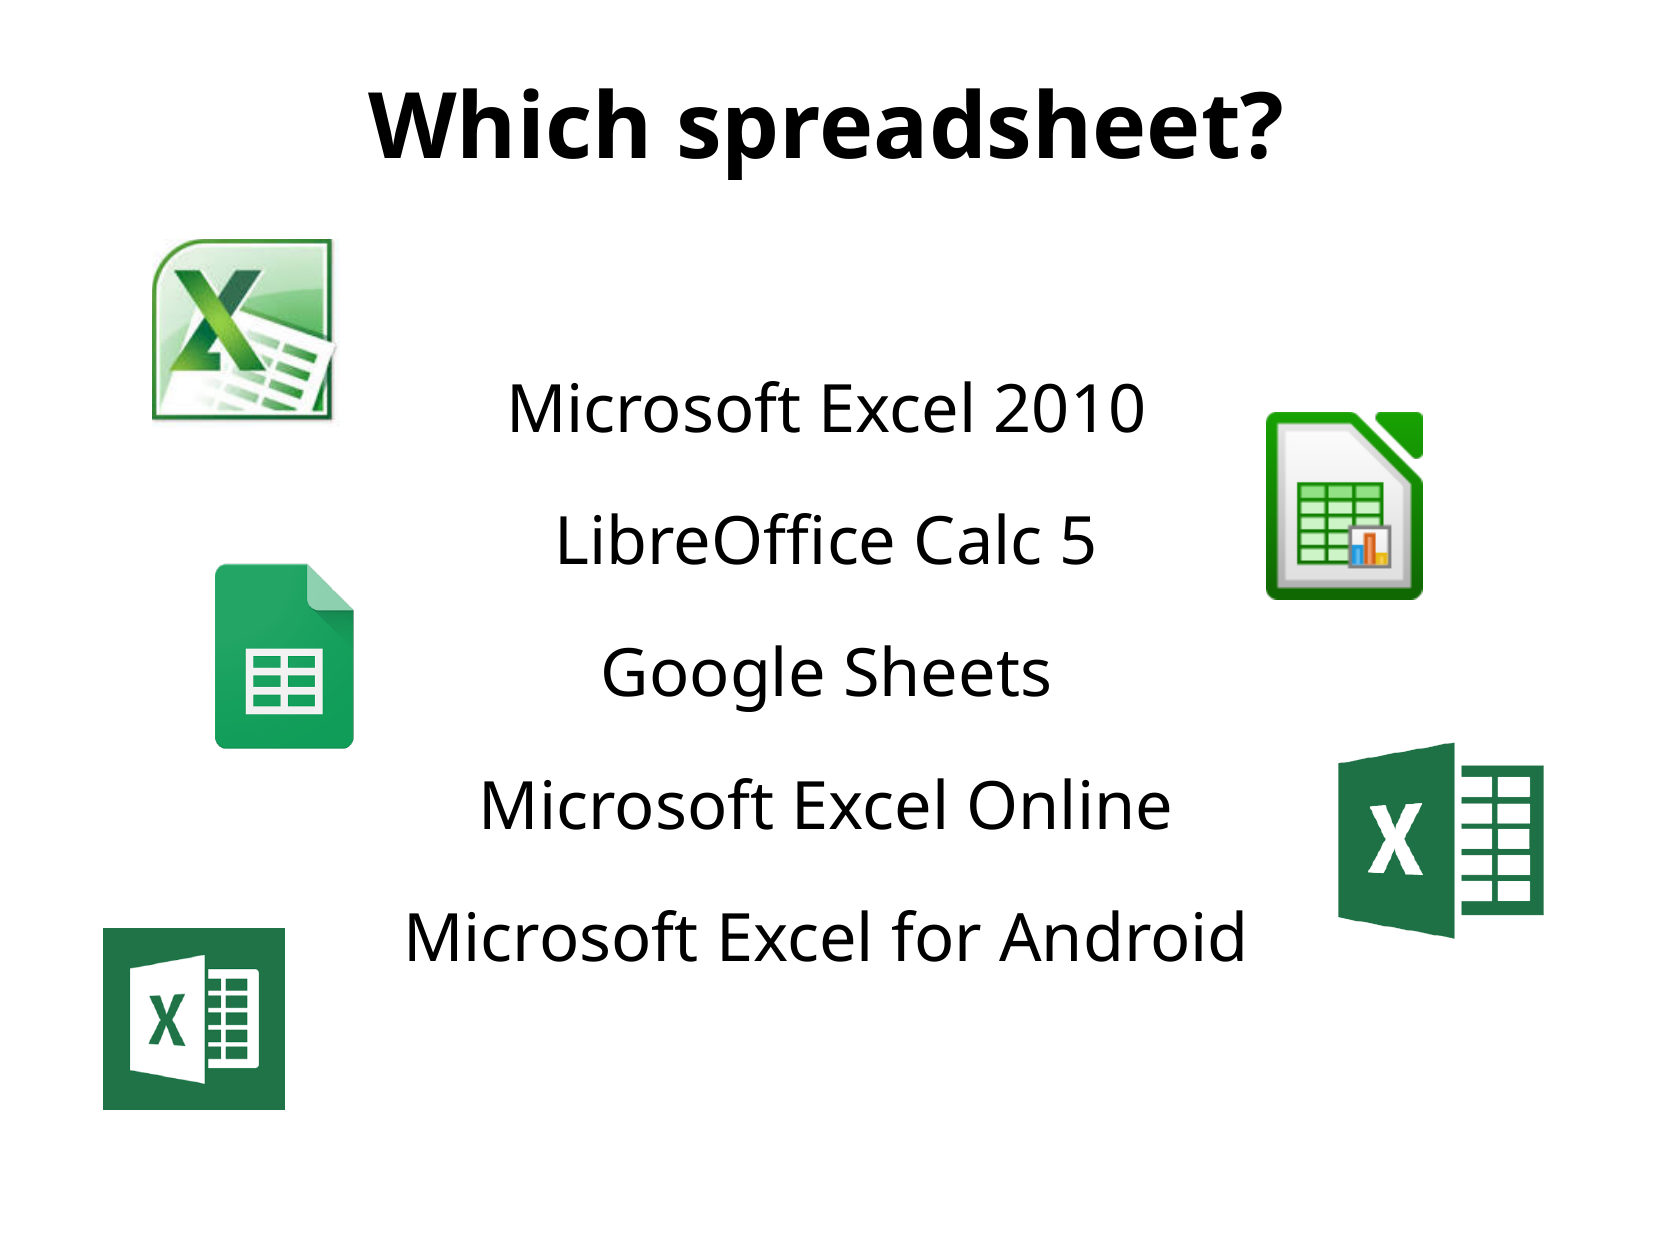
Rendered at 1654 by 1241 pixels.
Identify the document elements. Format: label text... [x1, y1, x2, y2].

picture [186, 558, 382, 754]
title Which spreadsheet? [82, 19, 1571, 227]
picture [1266, 412, 1423, 601]
picture [152, 239, 343, 431]
subtitle Microsoft Excel 2010 LibreOffice Calc 5 Google Sheets Microsoft Excel Online Microsoft Excel for Android [82, 231, 1571, 1111]
picture [1335, 734, 1546, 946]
picture [103, 928, 285, 1111]
